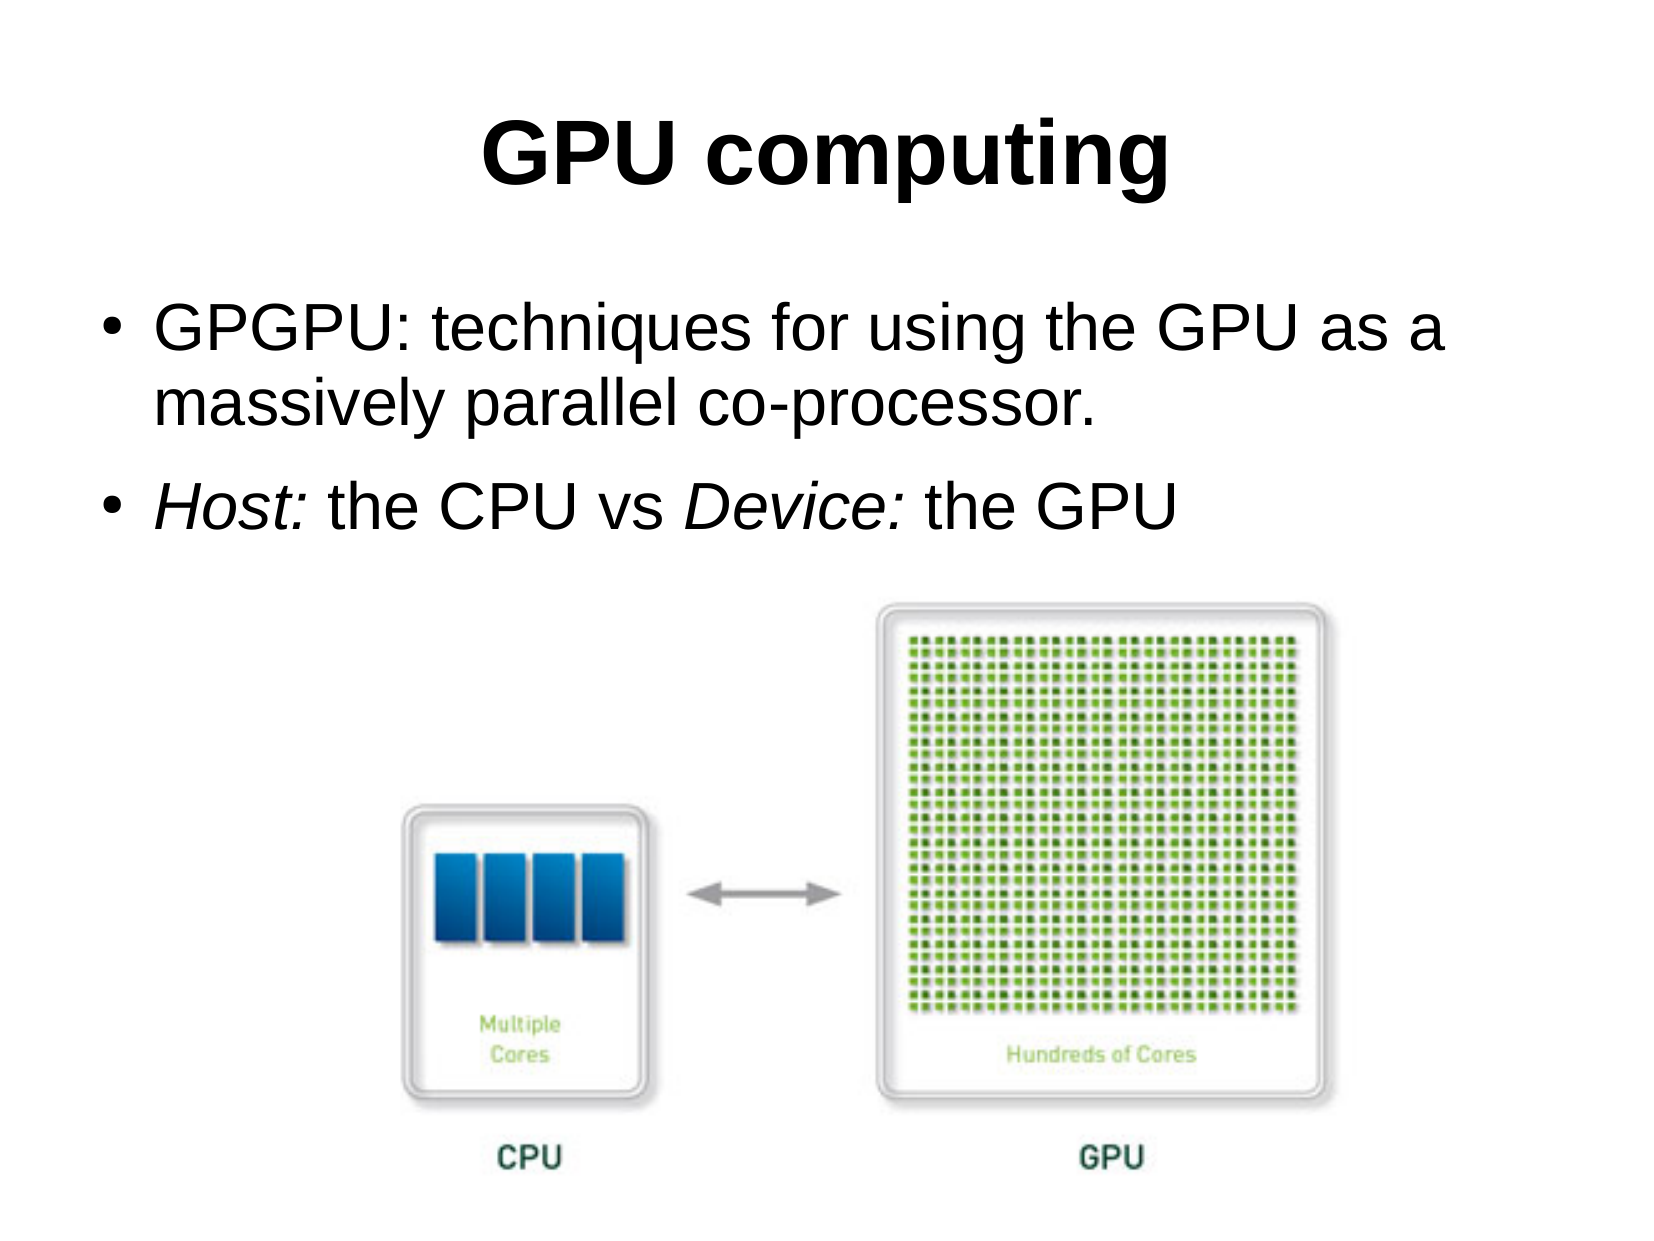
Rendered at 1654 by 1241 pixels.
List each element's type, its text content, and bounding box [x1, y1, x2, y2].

list GPGPU: techniques for using the GPU as a massively parallel co-processor. Host: the CPU vs Device: the GPU [82, 290, 1571, 1109]
title GPU computing [82, 49, 1571, 257]
picture [163, 578, 1565, 1195]
